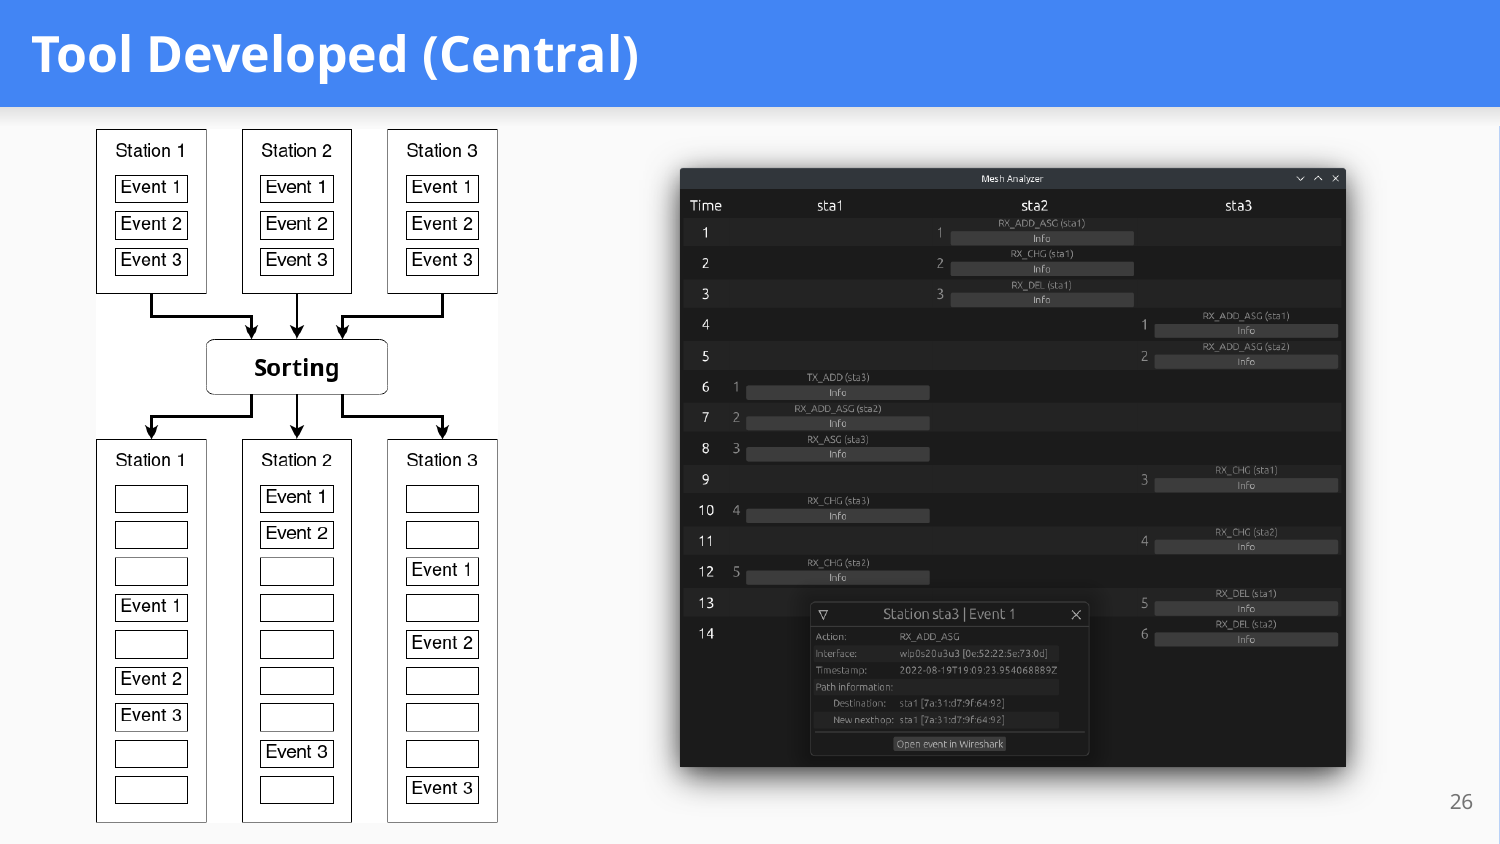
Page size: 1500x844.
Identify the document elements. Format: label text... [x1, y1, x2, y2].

picture [96, 129, 498, 823]
slide_number 29 [1398, 770, 1489, 835]
picture [632, 129, 1393, 823]
title Tool Developed (Central) [16, 2, 1464, 102]
